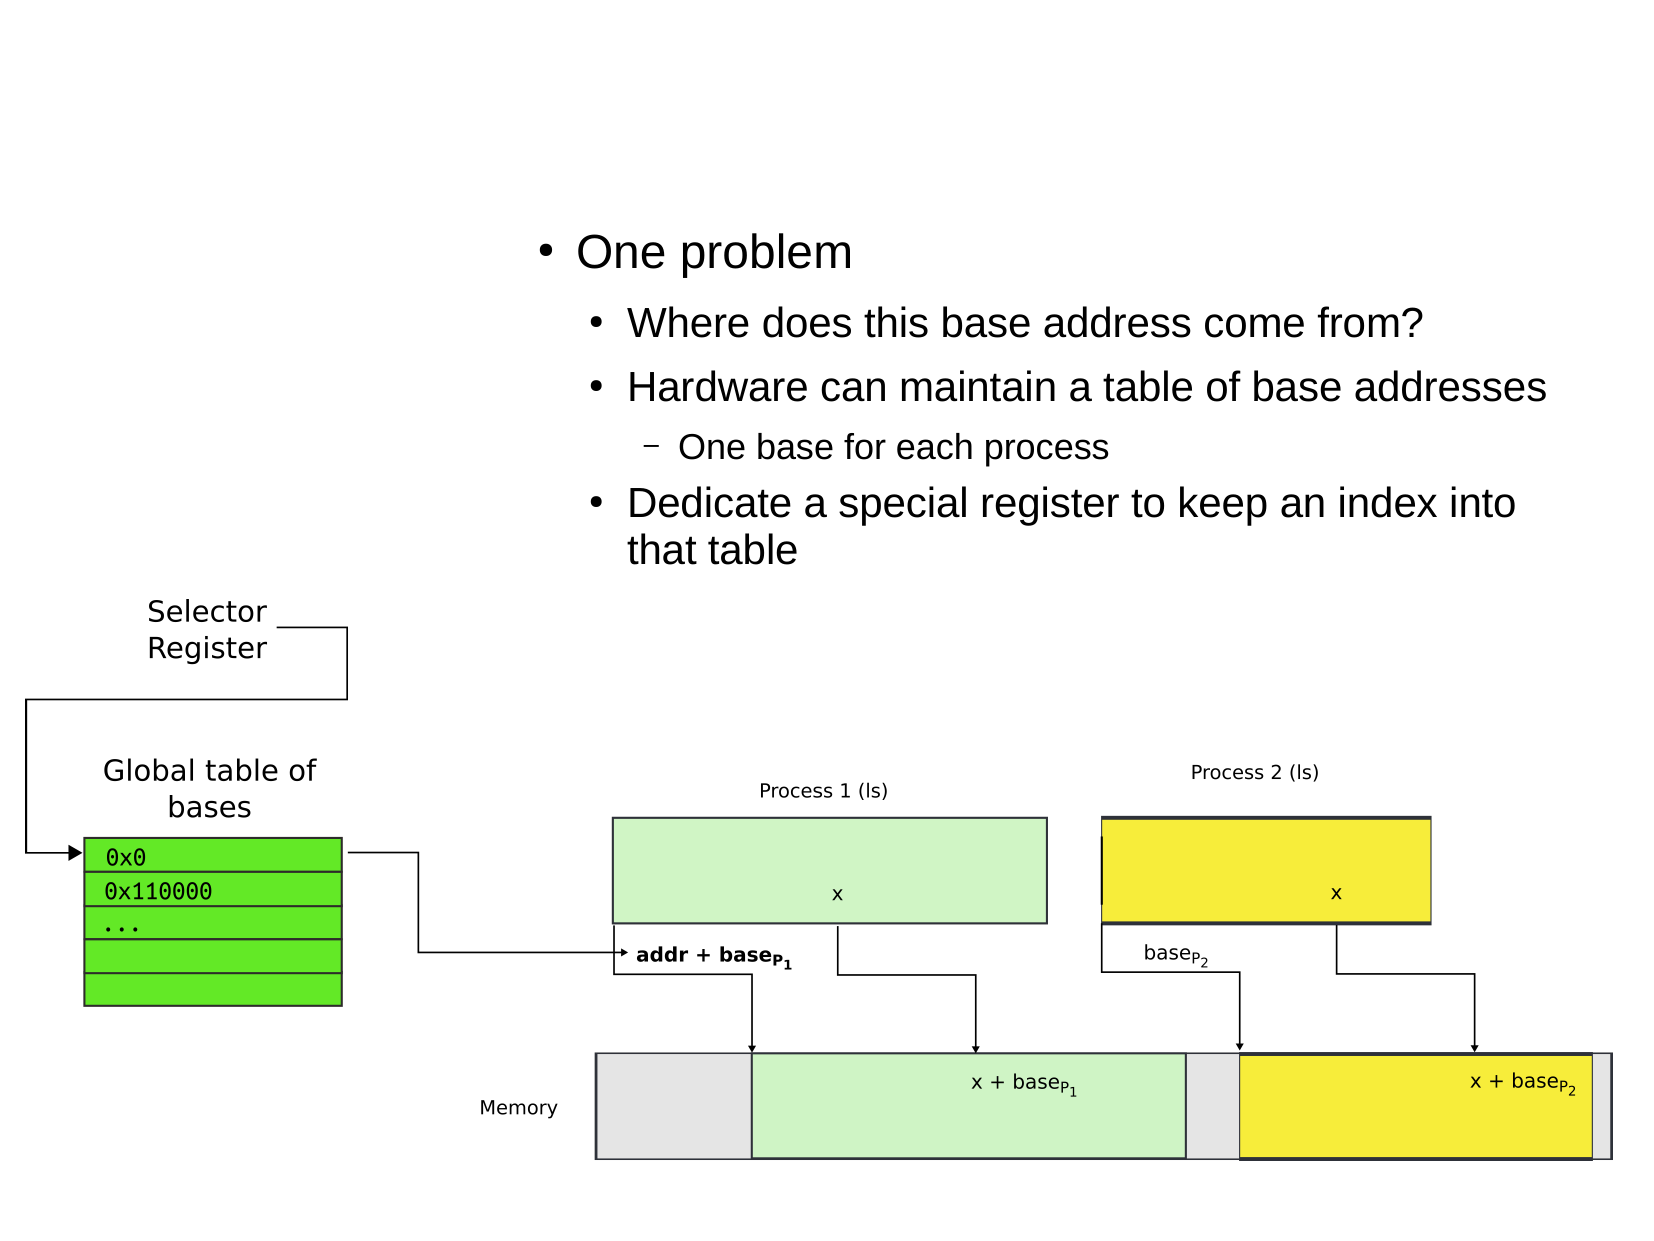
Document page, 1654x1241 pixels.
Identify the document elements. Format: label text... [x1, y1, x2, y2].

list One problem Where does this base address come from? Hardware can maintain a table of base addresses One base for each process Dedicate a special register to keep an index into that table [525, 225, 1571, 599]
picture [25, 599, 1613, 1161]
